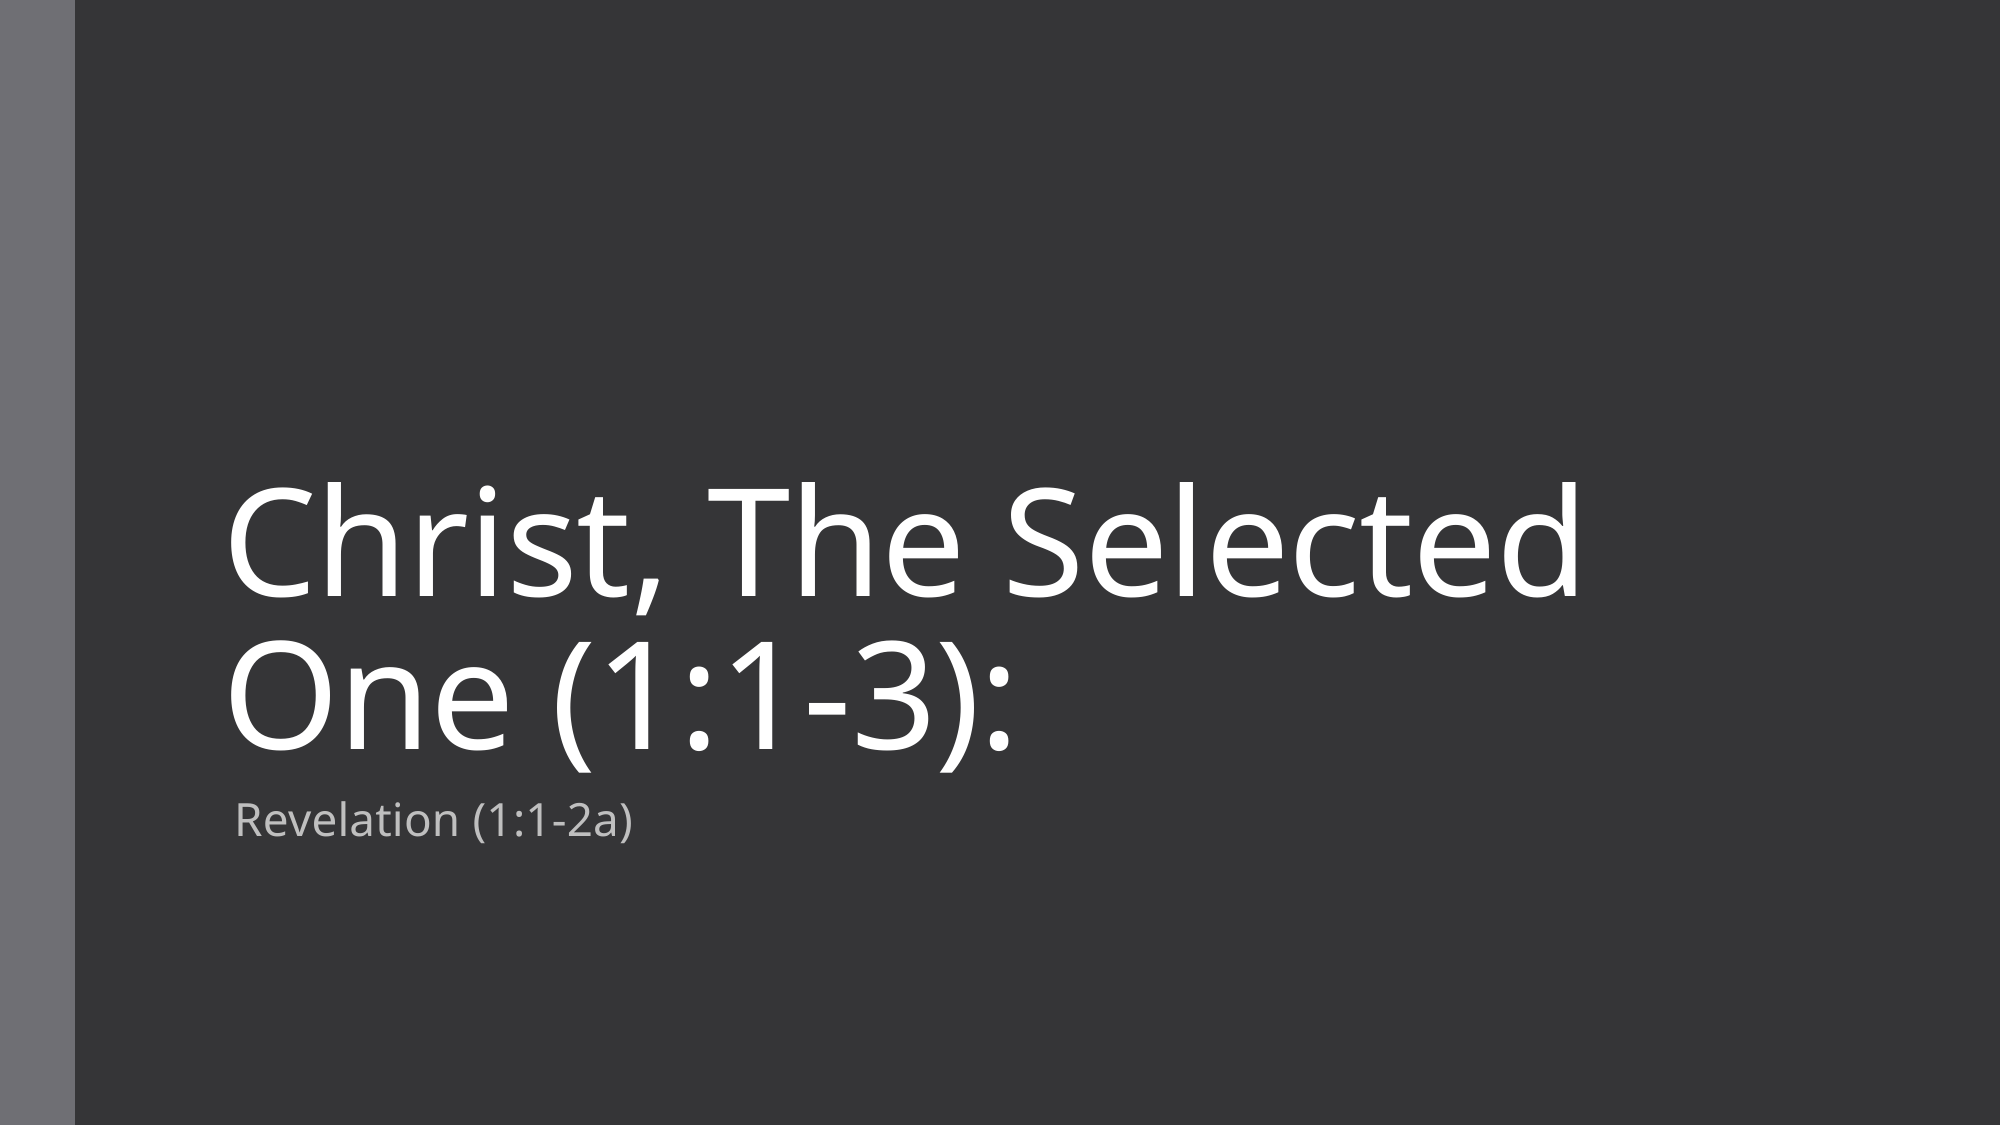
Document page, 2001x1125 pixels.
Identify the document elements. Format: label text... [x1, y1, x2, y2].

subtitle Revelation (1:1-2a) [206, 787, 1752, 1066]
title Christ, The Selected One (1:1-3): [206, 124, 1752, 787]
